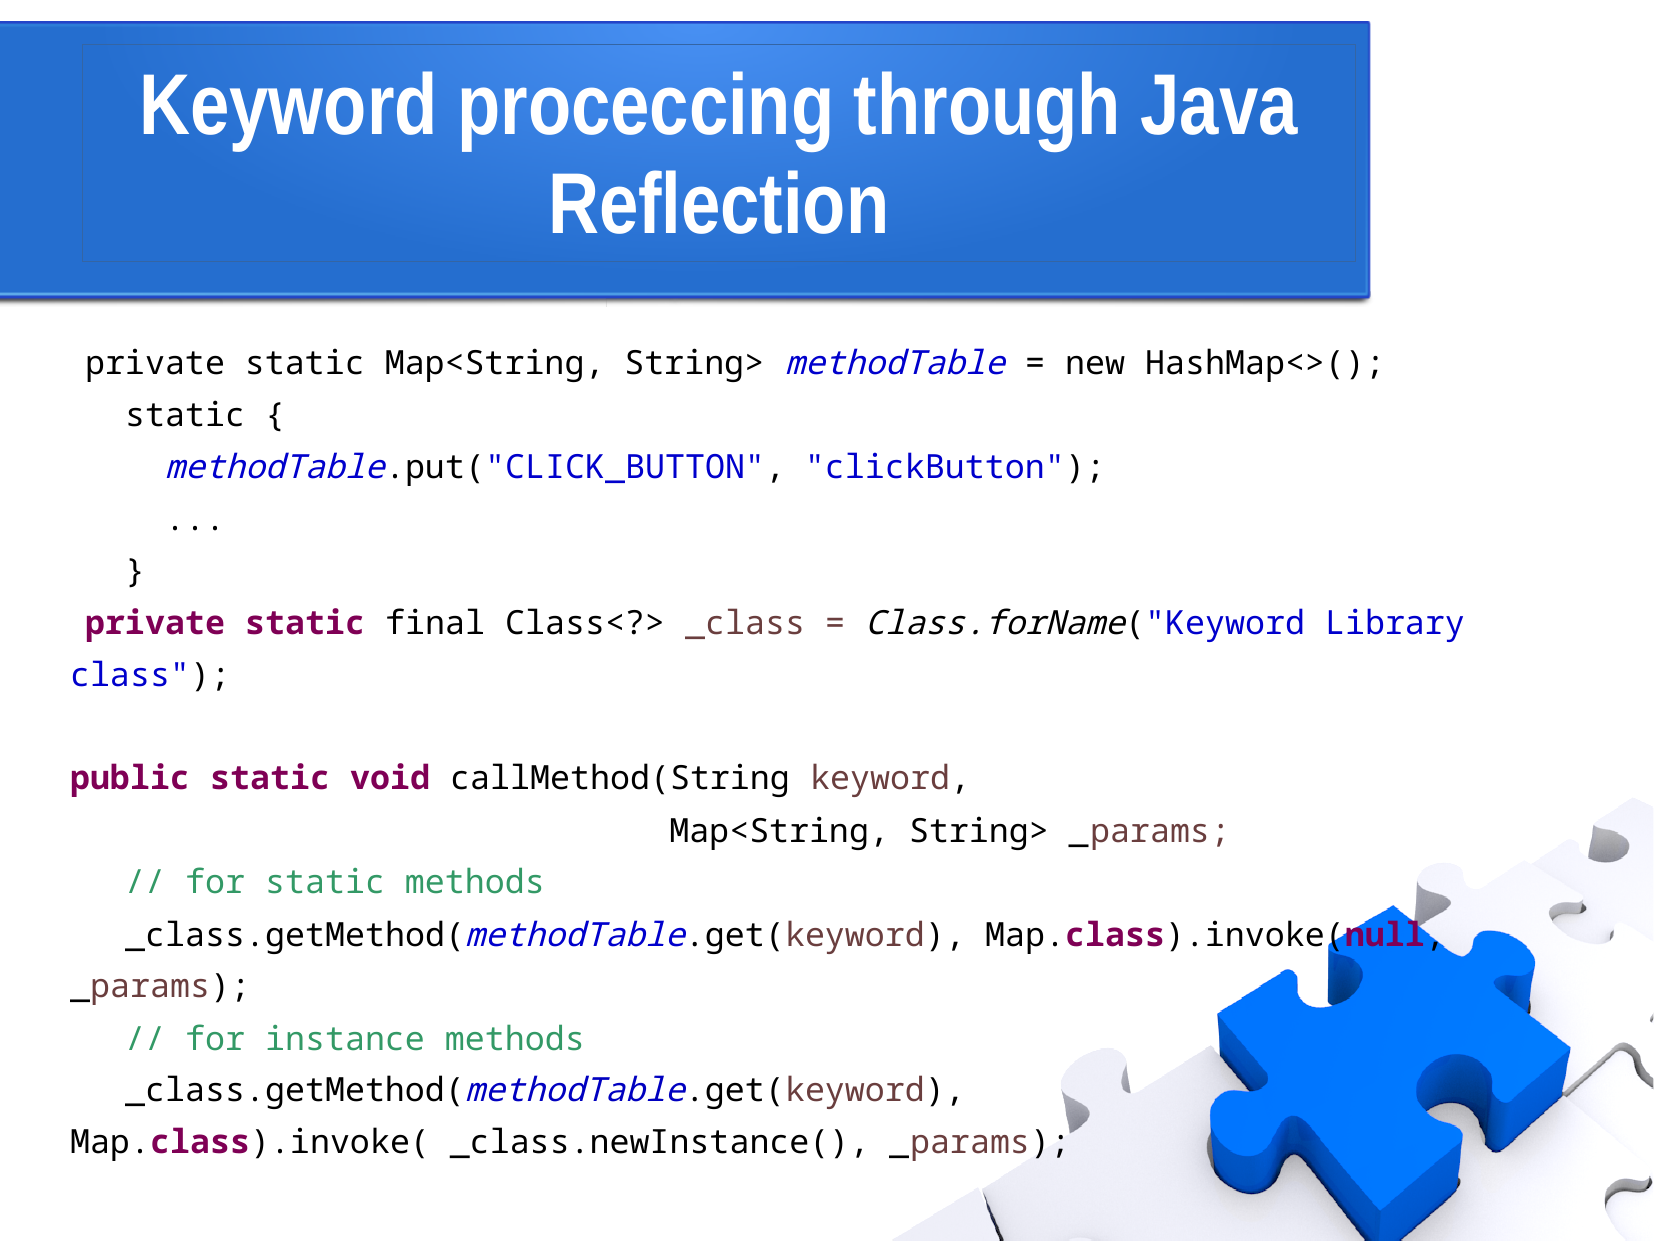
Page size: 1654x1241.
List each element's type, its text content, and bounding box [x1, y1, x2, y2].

picture [0, 21, 1375, 307]
picture [872, 655, 1654, 1241]
title Keyword proceccing through Java Reflection [82, 44, 1356, 262]
text_box private static Map<String, String> methodTable = new HashMap<>(); static { methodTable.put("CLICK_BUTTON", "clickButton"); ... } private static final Class<?> _class = Class.forName("Keyword Library class"); public static void callMethod(String keyword, Map<String, String> _params; // for static methods _class.getMethod(methodTable.get(keyword), Map.class).invoke(null, _params); // for instance methods _class.getMethod(methodTable.get(keyword), Map.class).invoke( _class.newInstance(), _params); [70, 375, 1559, 1121]
